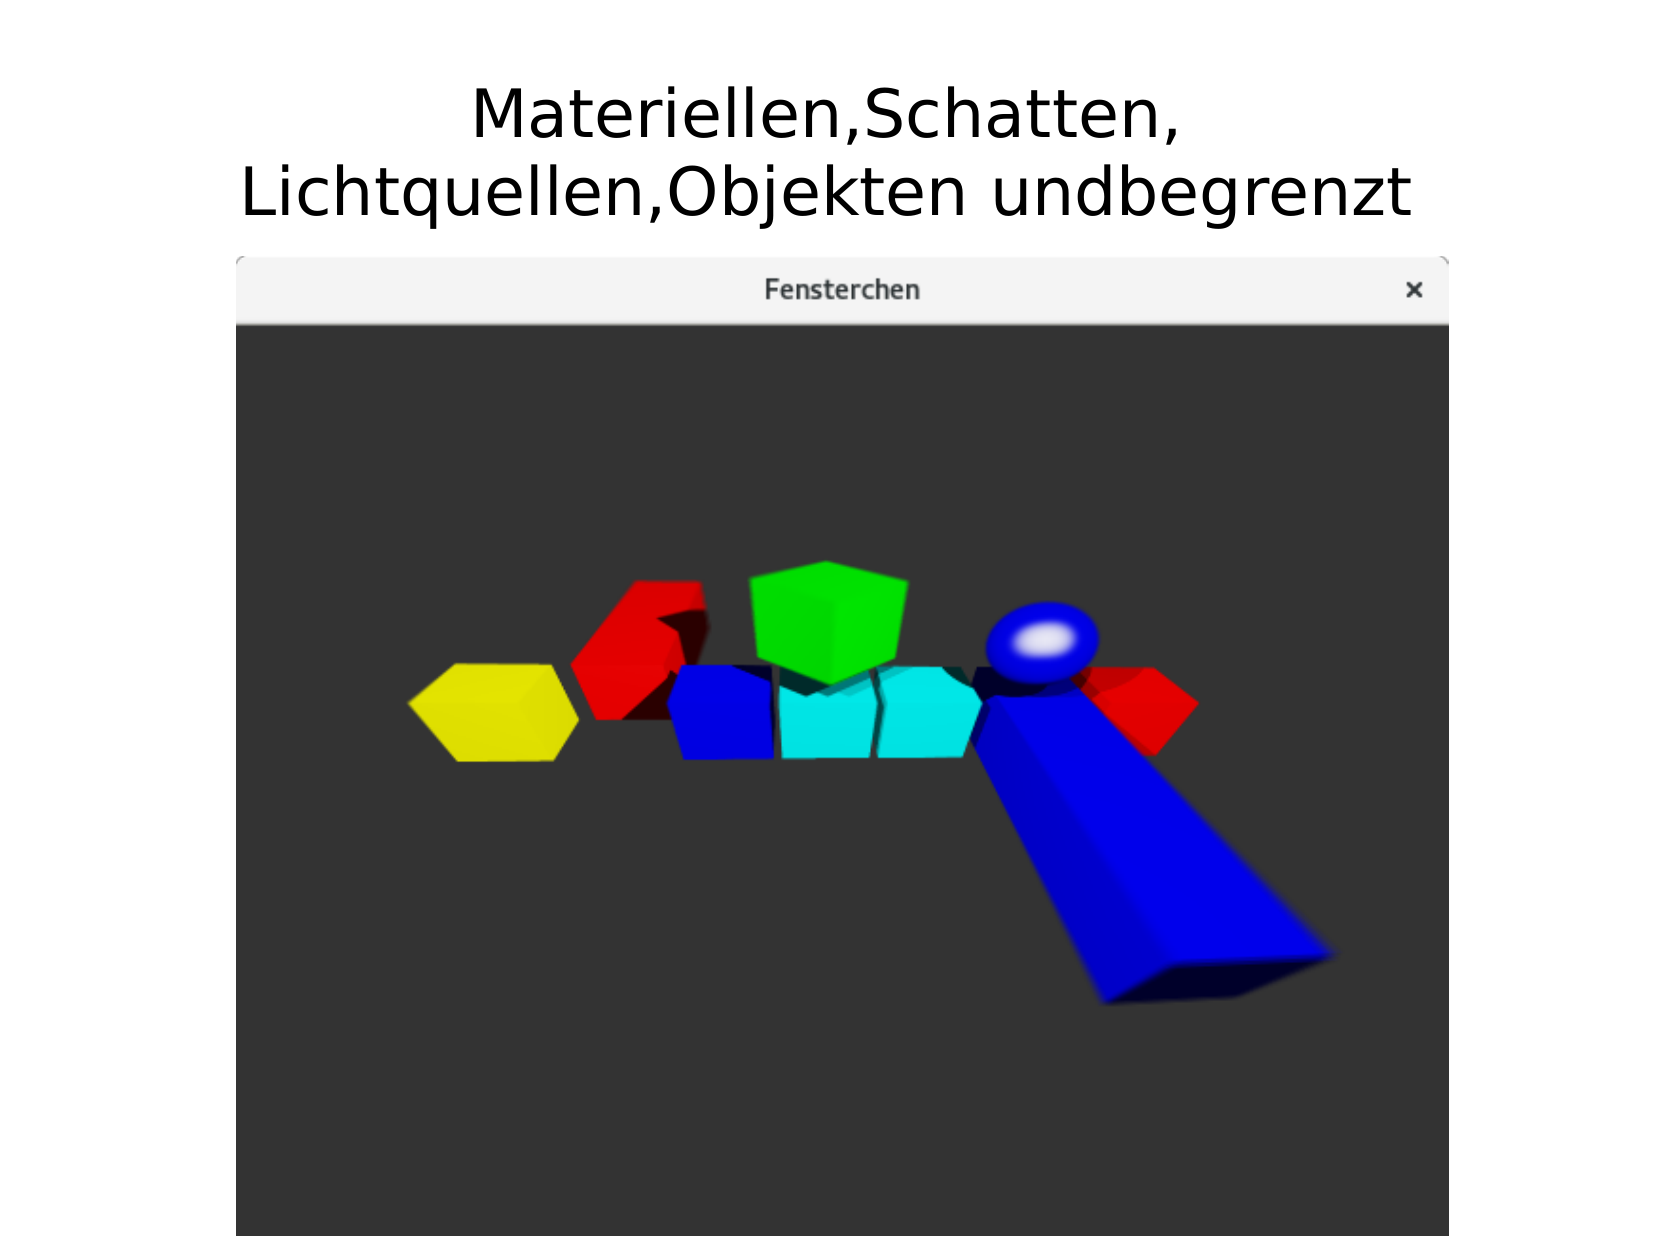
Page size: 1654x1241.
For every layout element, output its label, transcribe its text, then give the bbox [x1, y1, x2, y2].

picture [236, 256, 1449, 1236]
title Materiellen,Schatten, Lichtquellen,Objekten undbegrenzt [82, 49, 1571, 257]
